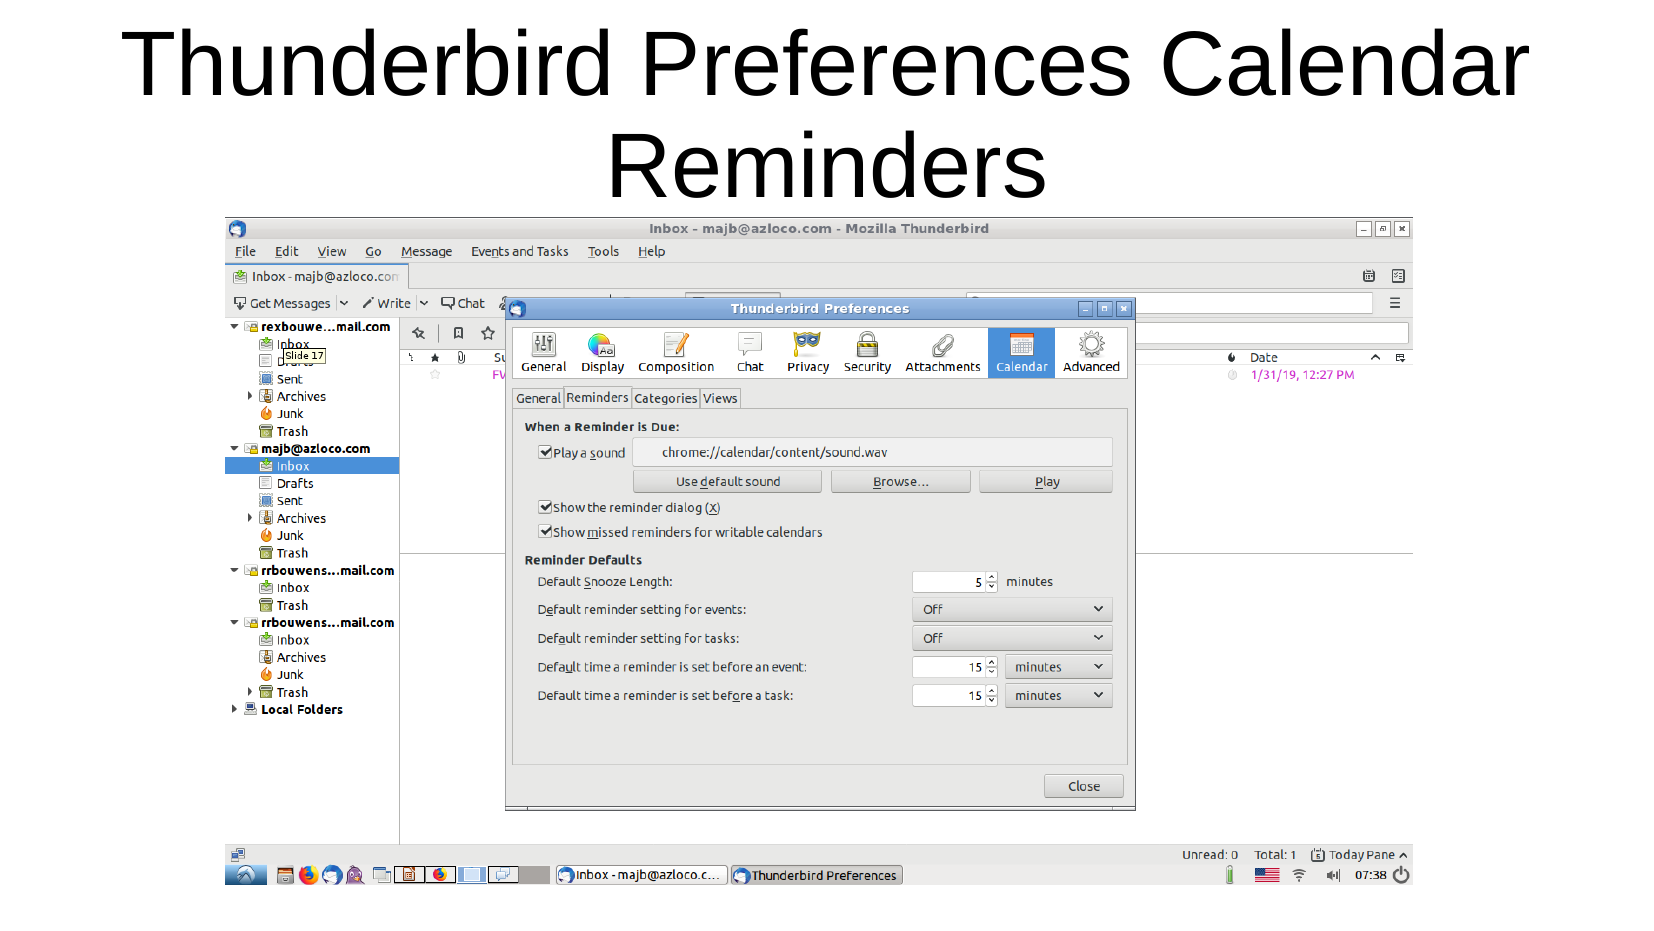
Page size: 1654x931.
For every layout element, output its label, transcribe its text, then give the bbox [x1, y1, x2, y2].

picture [225, 217, 1413, 886]
title Thunderbird Preferences Calendar Reminders [82, 12, 1571, 218]
